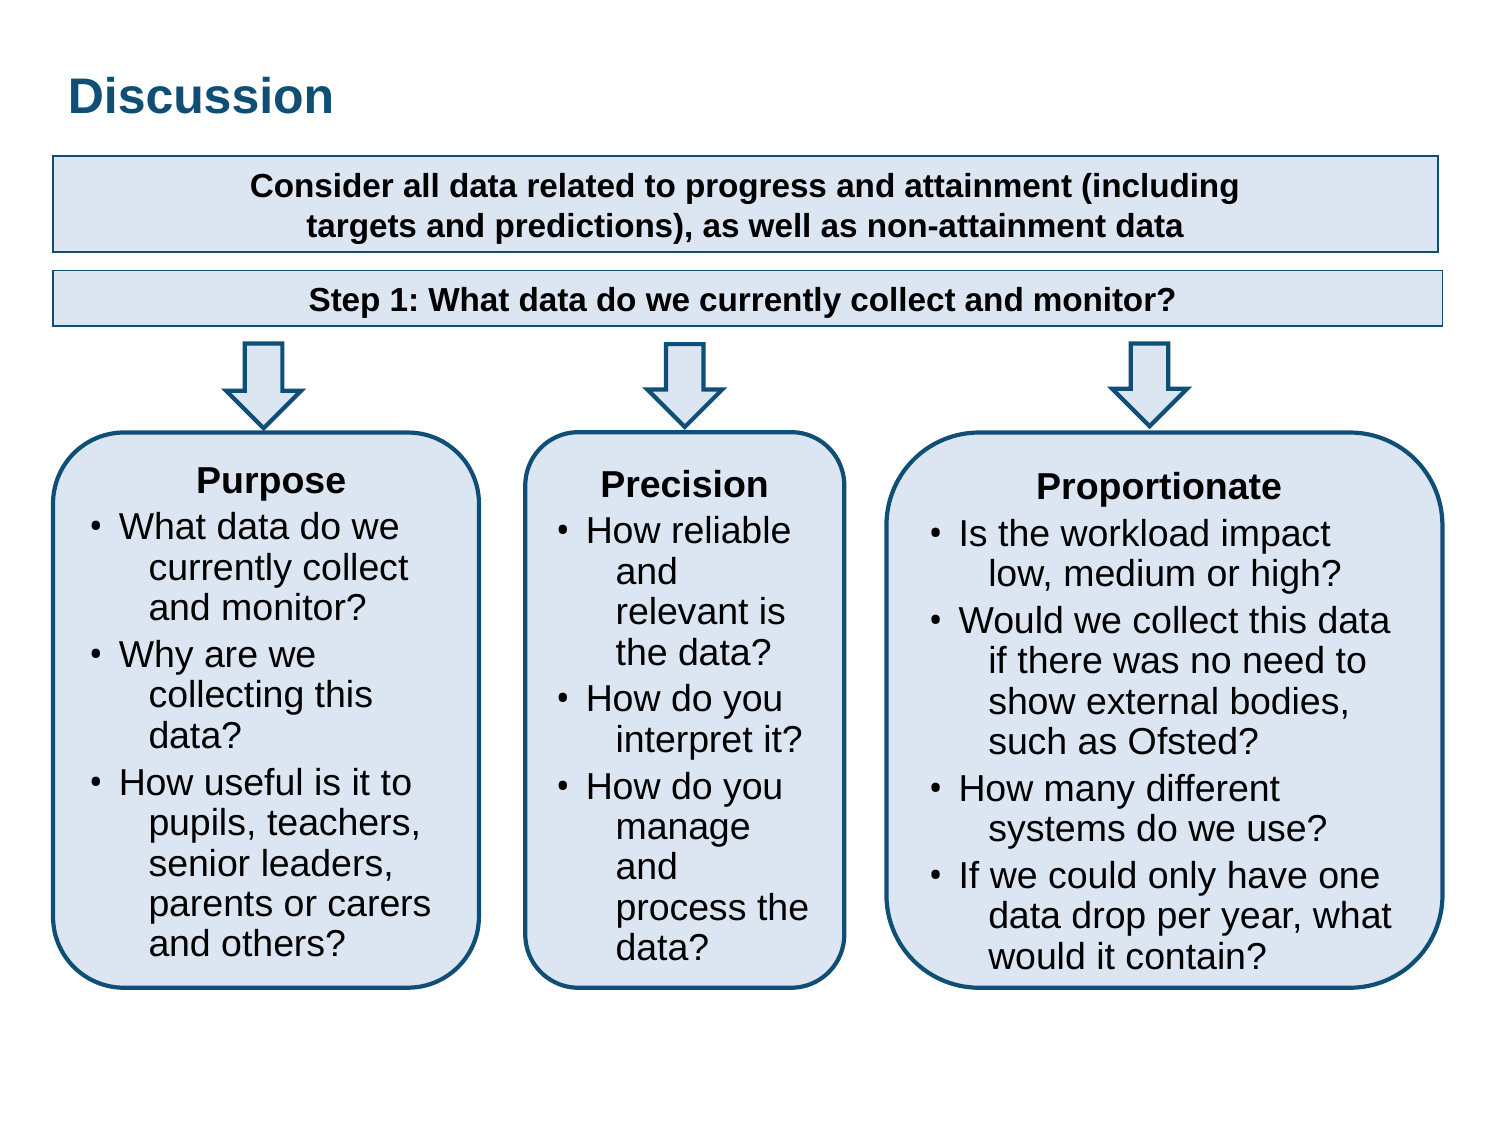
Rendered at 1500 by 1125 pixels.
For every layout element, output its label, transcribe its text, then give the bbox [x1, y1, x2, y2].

text_box [1112, 343, 1188, 427]
text_box [226, 343, 302, 429]
text_box Purpose What data do we currently collect and monitor? Why are we collecting this data? How useful is it to pupils, teachers, senior leaders, parents or carers and others? [53, 432, 479, 988]
title Discussion [52, 39, 1329, 147]
text_box Consider all data related to progress and attainment (including targets and predictions), as well as non-attainment data [53, 156, 1438, 253]
text_box Step 1: What data do we currently collect and monitor? [52, 270, 1443, 327]
text_box Precision How reliable and relevant is the data? How do you interpret it? How do you manage and process the data? [525, 432, 845, 988]
text_box [647, 344, 723, 427]
text_box Proportionate Is the workload impact low, medium or high? Would we collect this data if there was no need to show external bodies, such as Ofsted? How many different systems do we use? If we could only have one data drop per year, what would it contain? [886, 432, 1443, 988]
